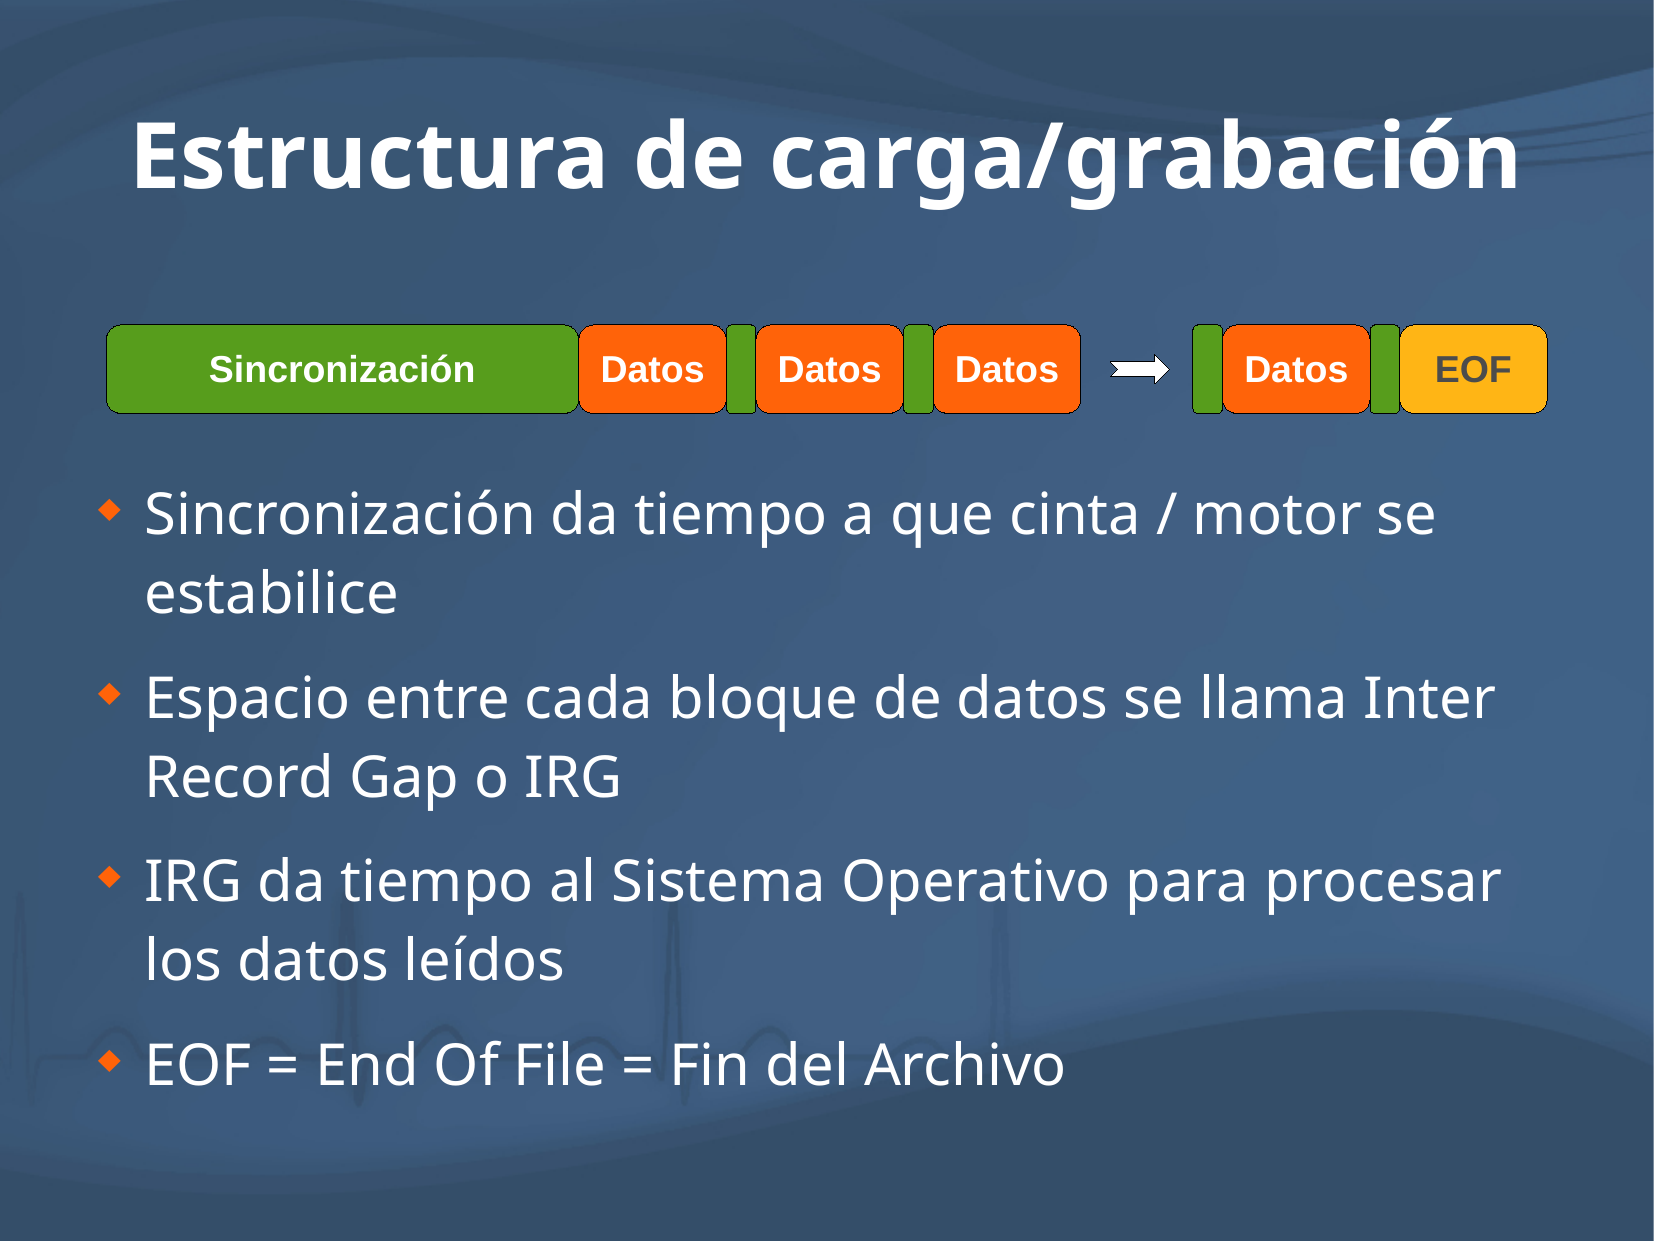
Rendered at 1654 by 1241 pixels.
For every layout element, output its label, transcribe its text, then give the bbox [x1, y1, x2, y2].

text_box [903, 324, 934, 414]
text_box Datos [933, 324, 1081, 414]
text_box Datos [755, 324, 903, 414]
text_box Sincronización [106, 324, 579, 414]
title Estructura de carga/grabación [82, 56, 1571, 250]
text_box [1192, 324, 1223, 414]
text_box EOF [1399, 324, 1548, 414]
text_box [1110, 354, 1170, 384]
picture [0, 0, 1654, 1241]
text_box [726, 324, 756, 414]
list Sincronización da tiempo a que cinta / motor se estabilice Espacio entre cada bloque de datos se llama Inter Record Gap o IRG IRG da tiempo al Sistema Operativo para procesar los datos leídos EOF = End Of File = Fin del Archivo [82, 472, 1571, 1109]
text_box Datos [1222, 324, 1370, 414]
text_box [1370, 324, 1400, 414]
text_box Datos [578, 324, 726, 414]
